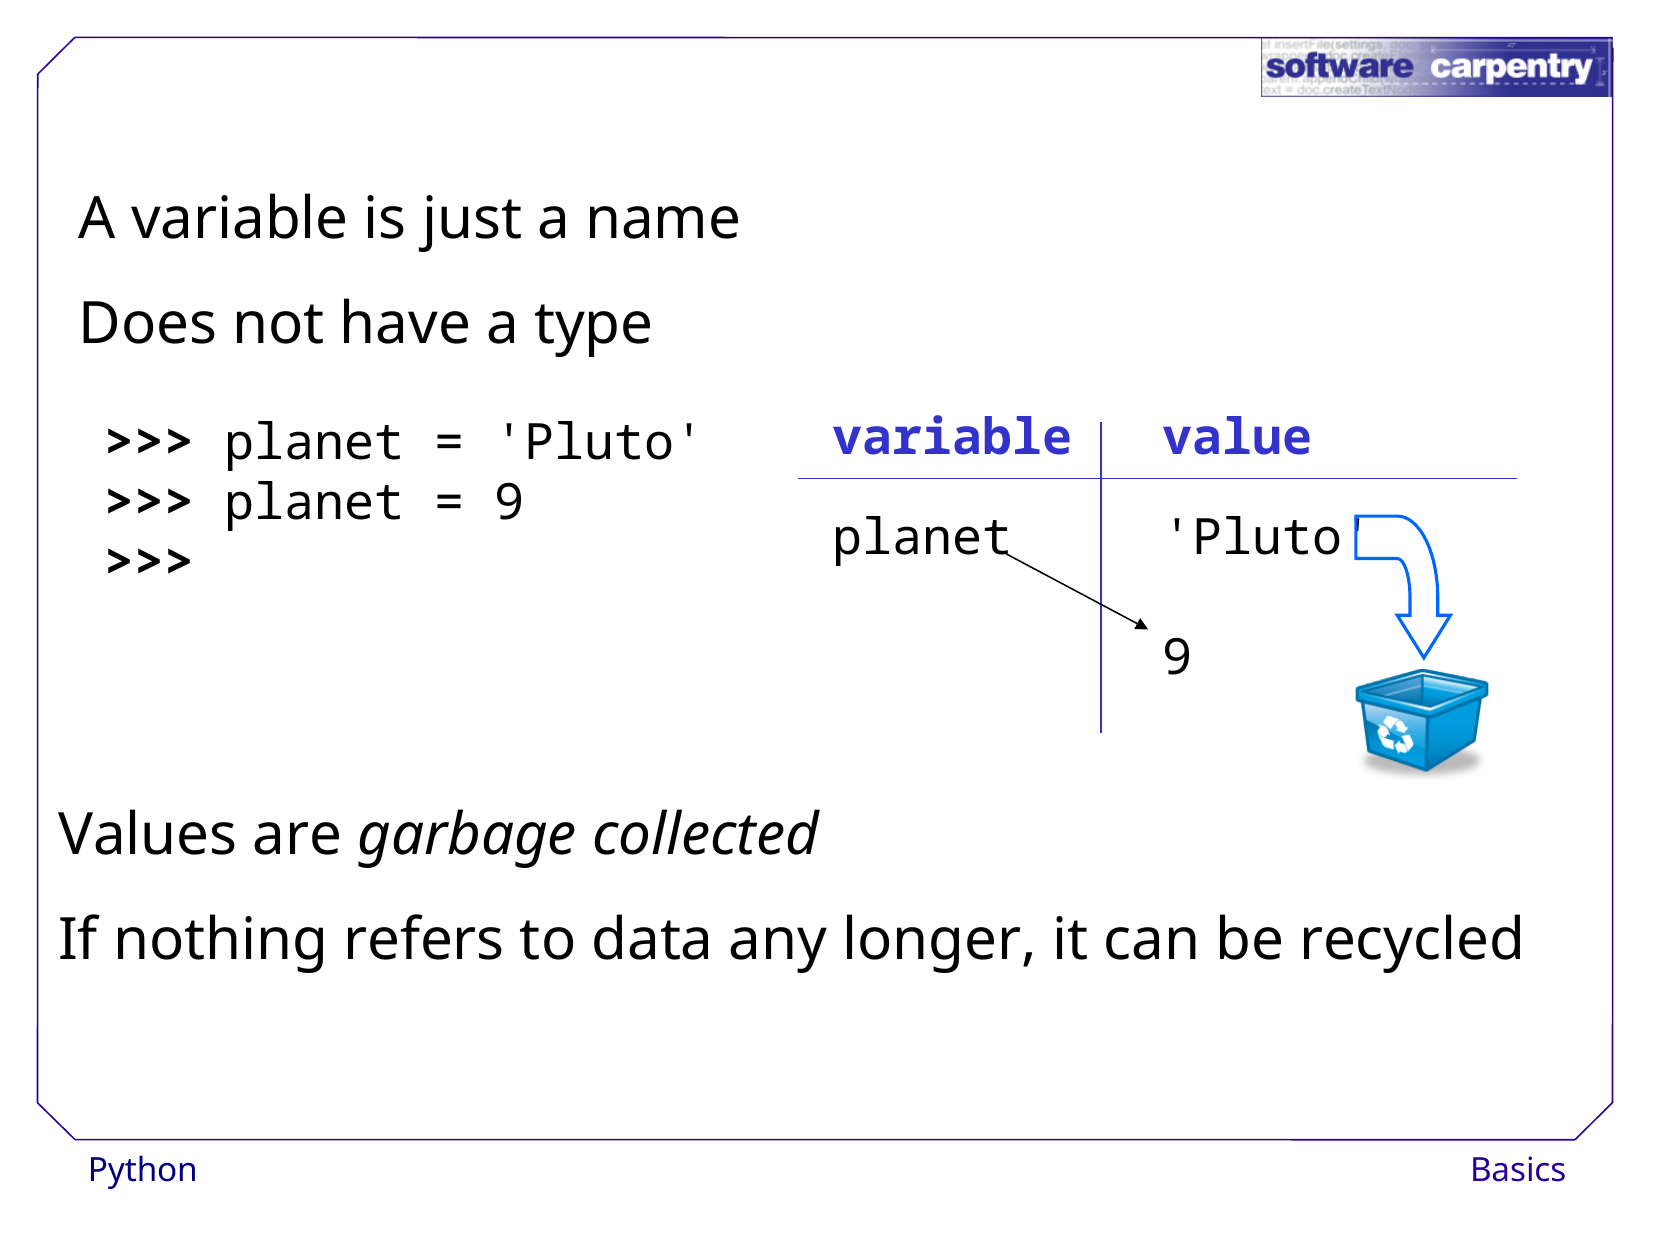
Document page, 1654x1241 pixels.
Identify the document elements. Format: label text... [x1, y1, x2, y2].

text_box 'Pluto' 9 [1148, 497, 1413, 753]
picture [1346, 629, 1497, 780]
text_box variable [817, 402, 1083, 479]
picture [1261, 39, 1613, 97]
text_box 'Pluto' 9 [1358, 518, 1413, 629]
text_box A variable is just a name Does not have a type [63, 137, 907, 364]
text_box >>> planet = 'Pluto' >>> planet = 9 >>> [89, 402, 657, 753]
text_box planet [817, 497, 1083, 753]
text_box Values are garbage collected If nothing refers to data any longer, it can be recycled [43, 753, 1654, 979]
picture [1409, 629, 1439, 653]
text_box value [1148, 402, 1413, 479]
